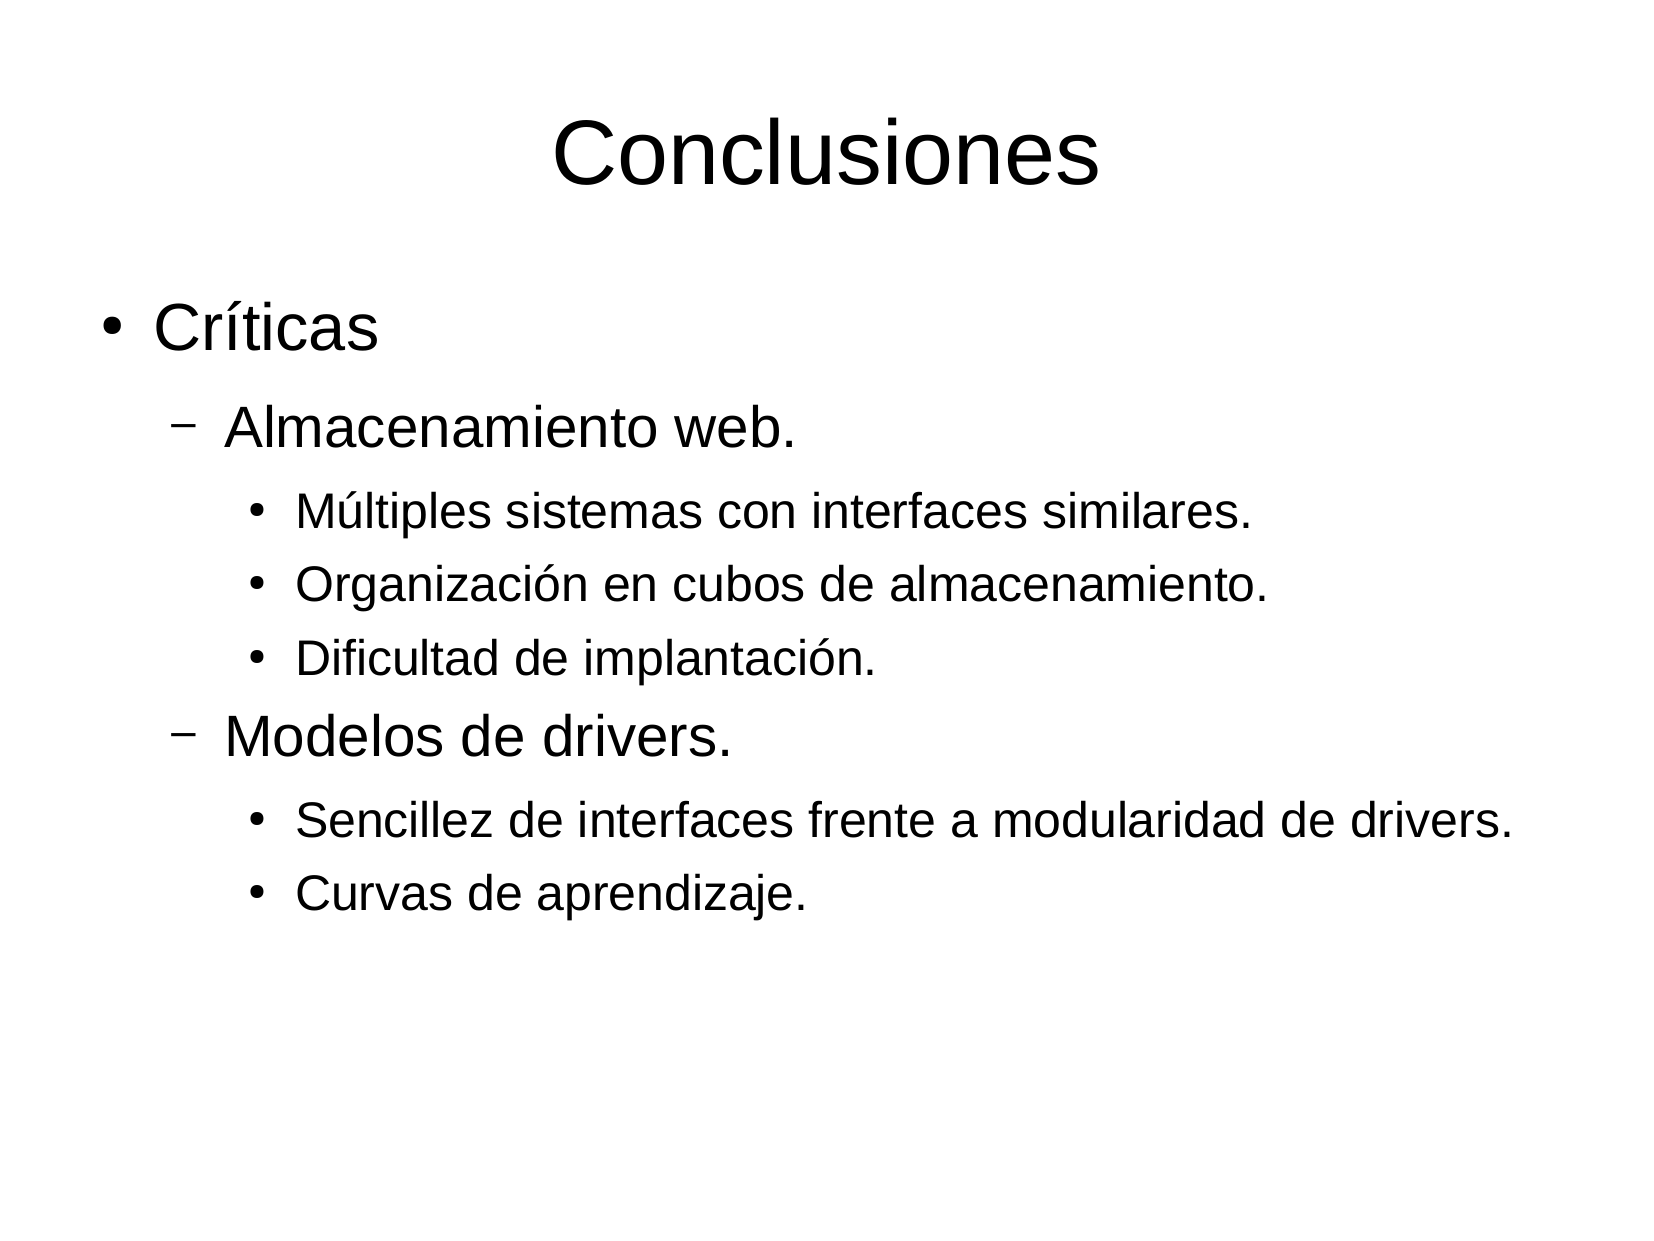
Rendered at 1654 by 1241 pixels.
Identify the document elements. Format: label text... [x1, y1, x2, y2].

title Conclusiones [82, 49, 1571, 257]
list Críticas Almacenamiento web. Múltiples sistemas con interfaces similares. Organización en cubos de almacenamiento. Dificultad de implantación. Modelos de drivers. Sencillez de interfaces frente a modularidad de drivers. Curvas de aprendizaje. [82, 290, 1538, 1010]
